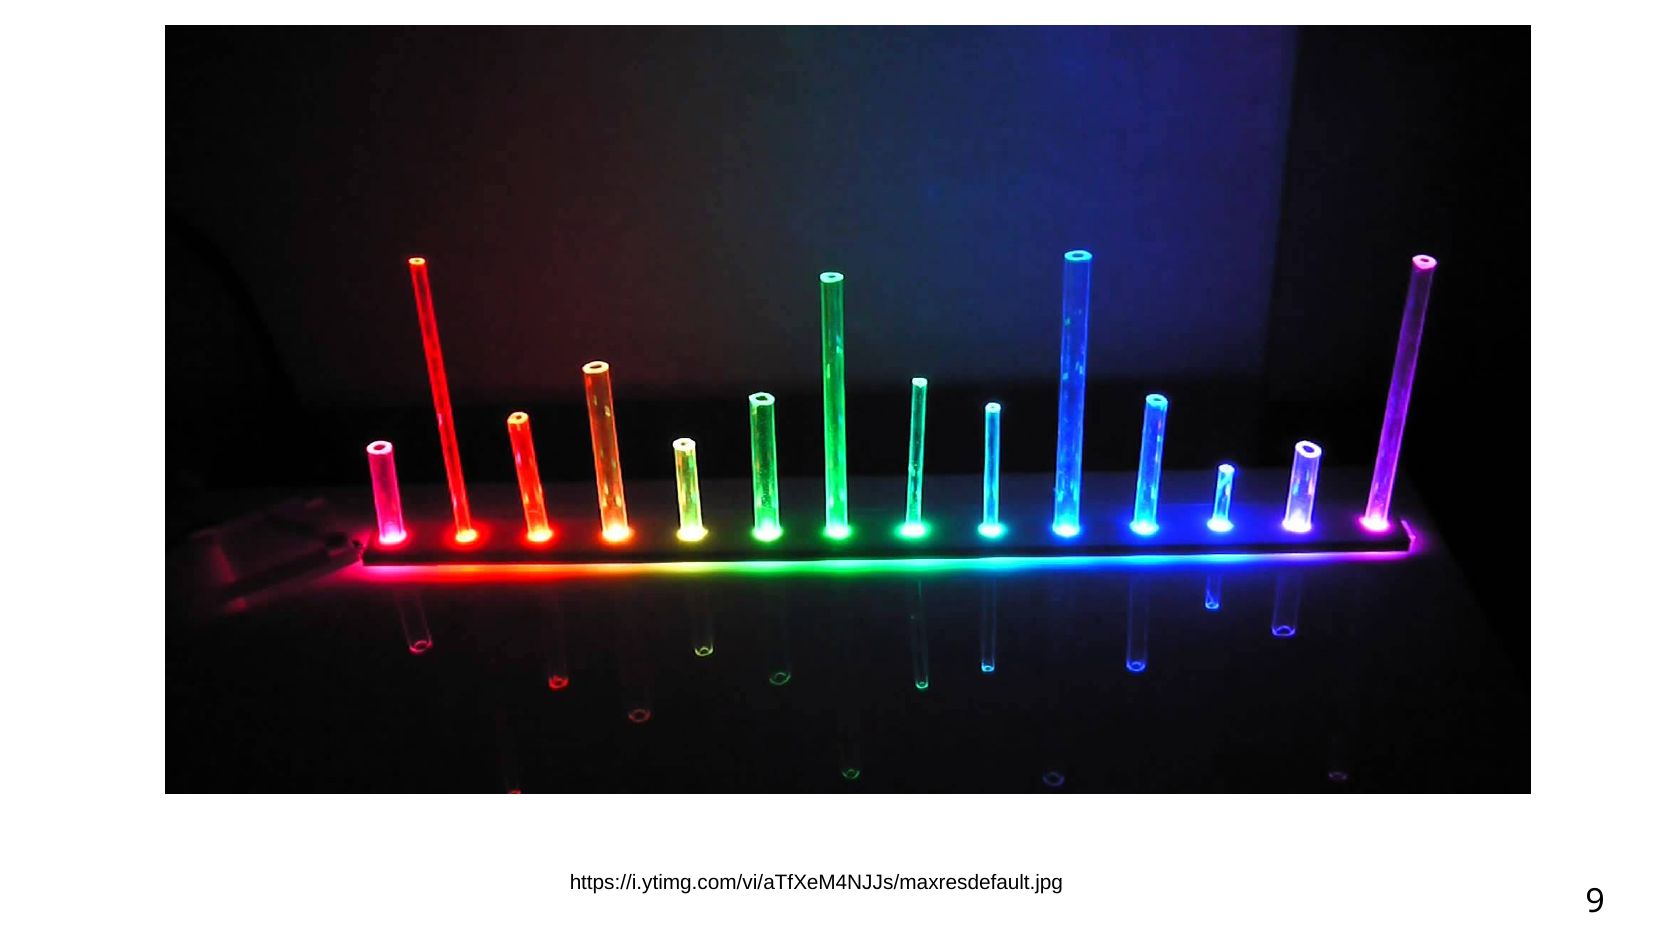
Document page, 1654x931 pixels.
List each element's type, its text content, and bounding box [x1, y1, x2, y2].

picture [165, 25, 1531, 794]
text_box https://i.ytimg.com/vi/aTfXeM4NJJs/maxresdefault.jpg [555, 863, 1078, 916]
